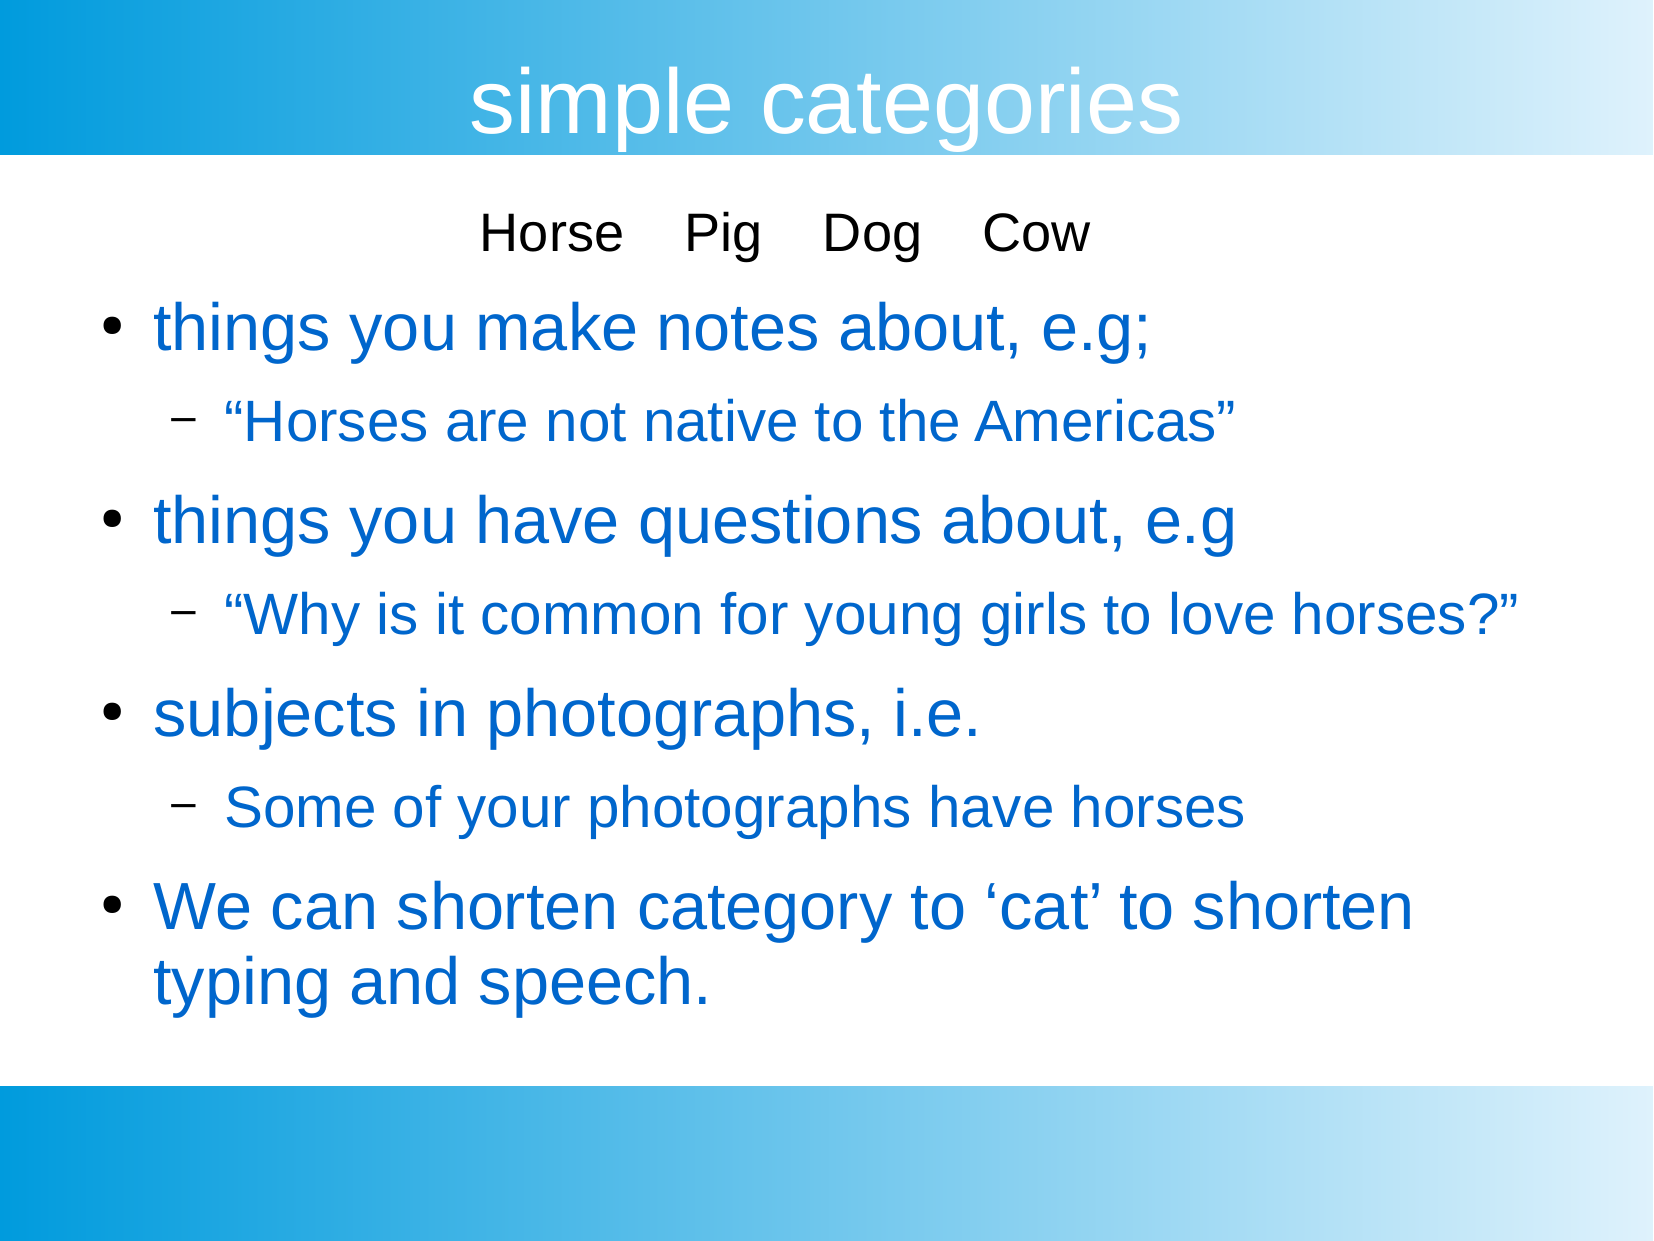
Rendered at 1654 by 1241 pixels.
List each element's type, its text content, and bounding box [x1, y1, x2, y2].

list things you make notes about, e.g; “Horses are not native to the Americas” things you have questions about, e.g “Why is it common for young girls to love horses?” subjects in photographs, i.e. Some of your photographs have horses We can shorten category to ‘cat’ to shorten typing and speech. [82, 290, 1571, 1010]
text_box Horse Pig Dog Cow [465, 195, 1156, 271]
title simple categories [82, 49, 1571, 155]
